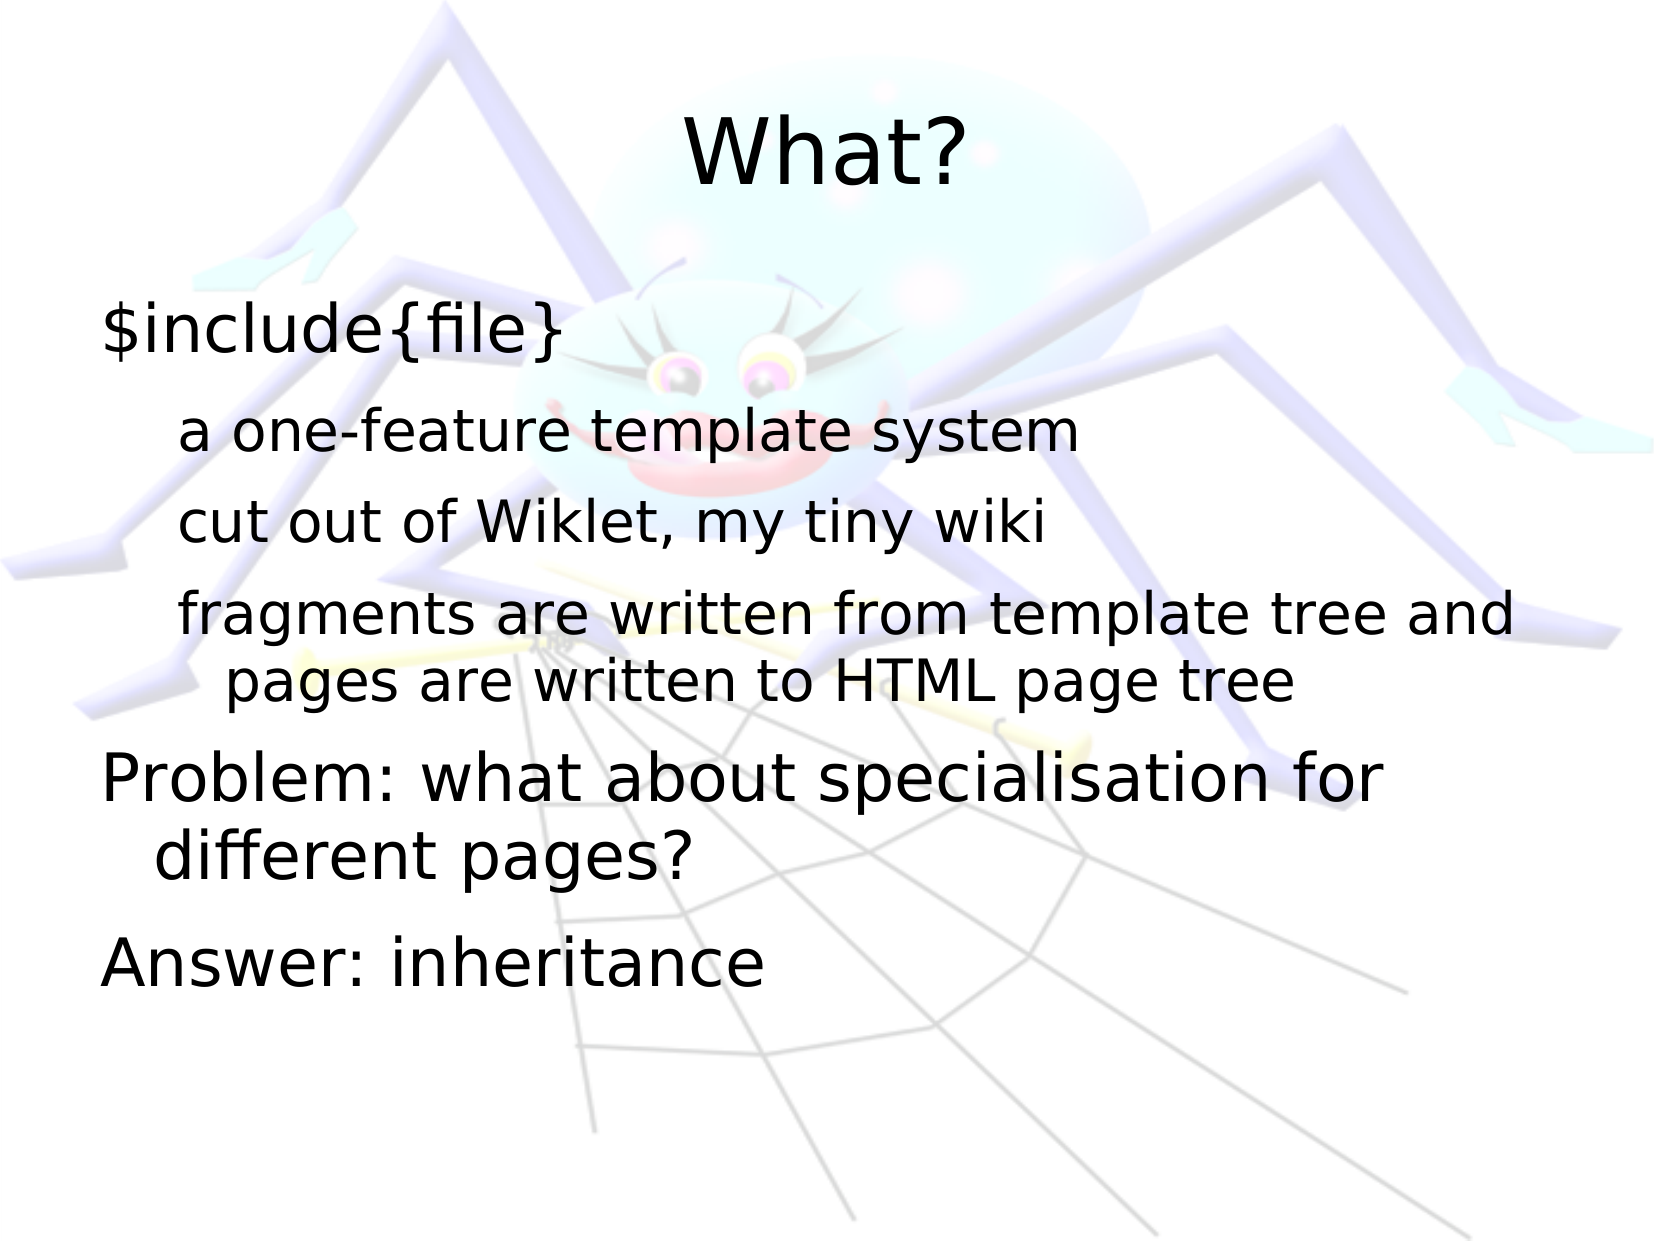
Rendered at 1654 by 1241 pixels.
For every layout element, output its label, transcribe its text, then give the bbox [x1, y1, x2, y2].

list $include{file} a one-feature template system cut out of Wiklet, my tiny wiki fragments are written from template tree and pages are written to HTML page tree Problem: what about specialisation for different pages? Answer: inheritance [82, 290, 1571, 1109]
picture [0, 0, 1654, 1241]
title What? [82, 49, 1571, 257]
